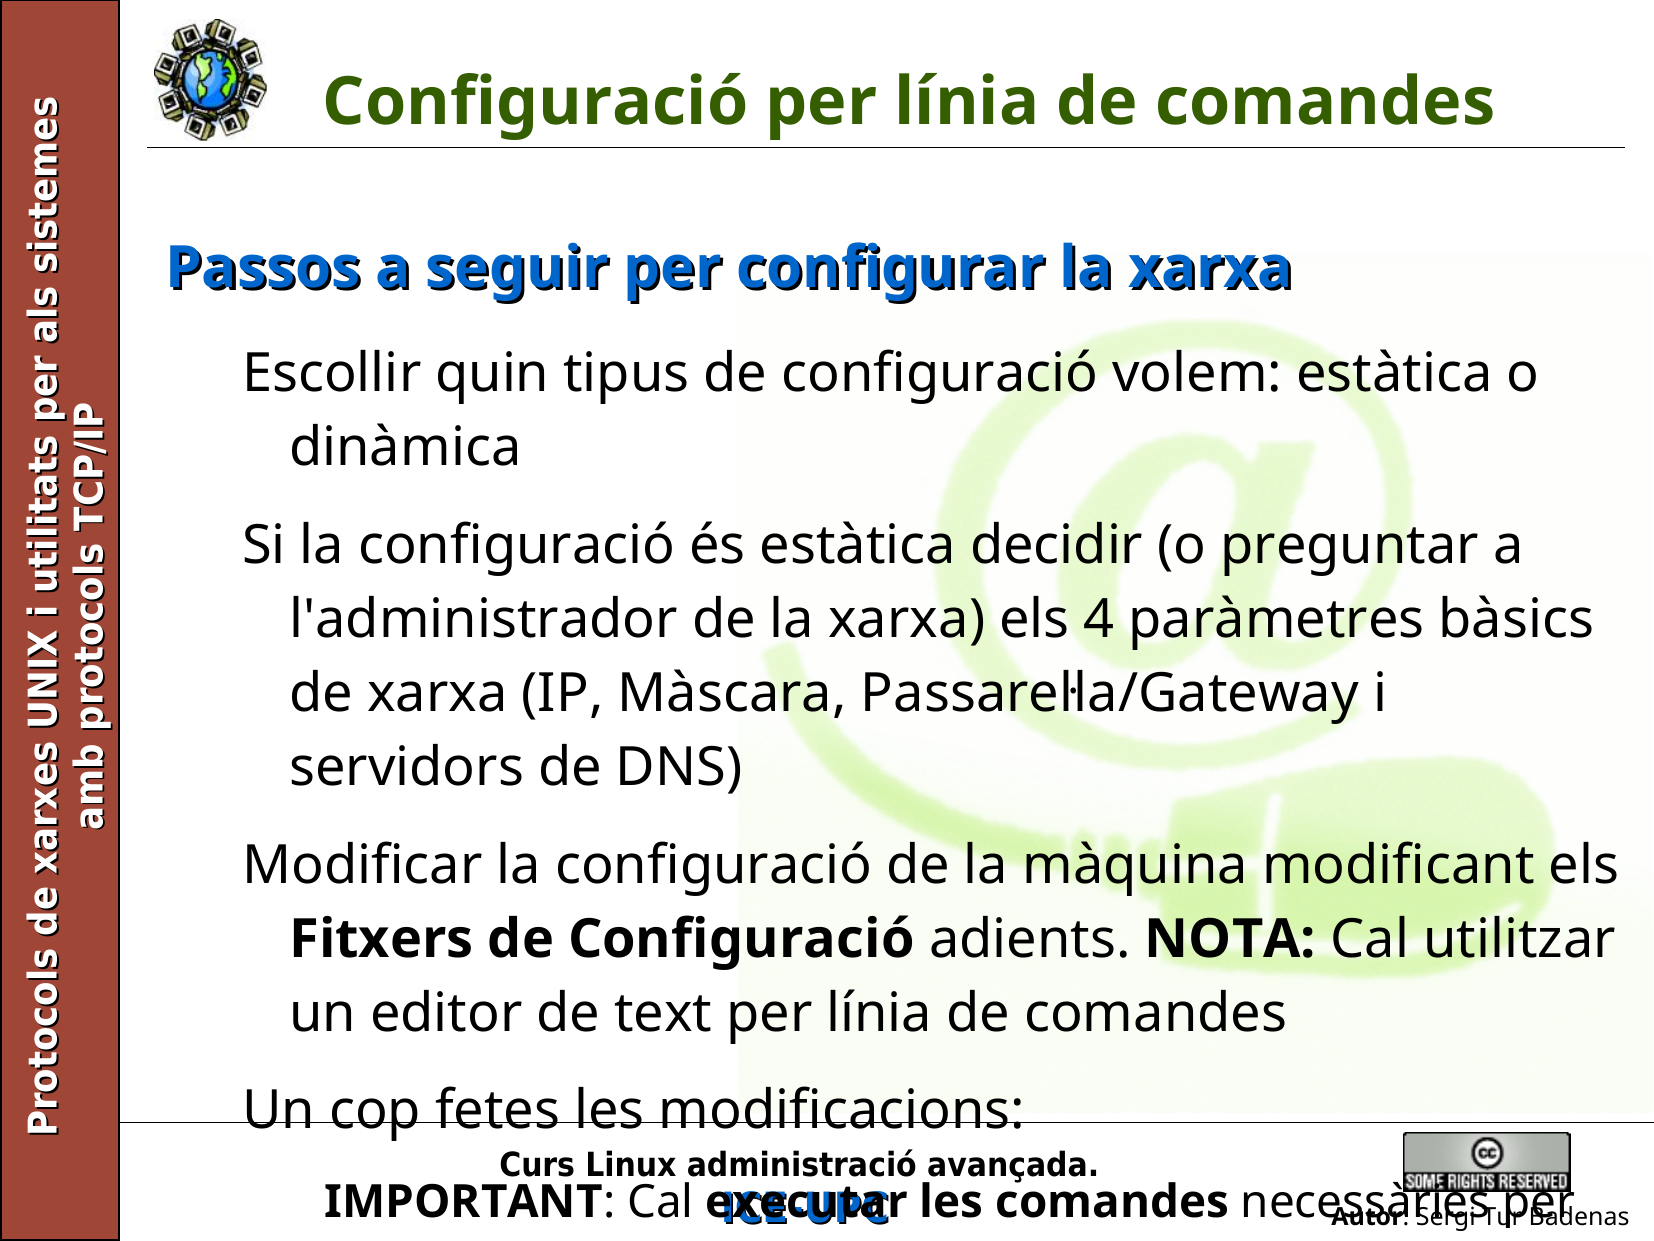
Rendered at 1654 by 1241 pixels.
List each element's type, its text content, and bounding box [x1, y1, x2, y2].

picture [960, 1102, 975, 1113]
list Passos a seguir per configurar la xarxa Escollir quin tipus de configuració volem: estàtica o dinàmica Si la configuració és estàtica decidir (o preguntar a l'administrador de la xarxa) els 4 paràmetres bàsics de xarxa (IP, Màscara, Passarel·la/Gateway i servidors de DNS) Modificar la configuració de la màquina modificant els Fitxers de Configuració adients. NOTA: Cal utilitzar un editor de text per línia de comandes Un cop fetes les modificacions: IMPORTANT: Cal executar les comandes necessàries per que la màquina apliqui la NOVA configuració. [147, 225, 1636, 1061]
title Configuració per línia de comandes [165, 56, 1654, 141]
picture [154, 19, 268, 142]
picture [1403, 1132, 1571, 1192]
picture [750, 1102, 766, 1113]
picture [738, 252, 1654, 1113]
picture [926, 1102, 943, 1113]
